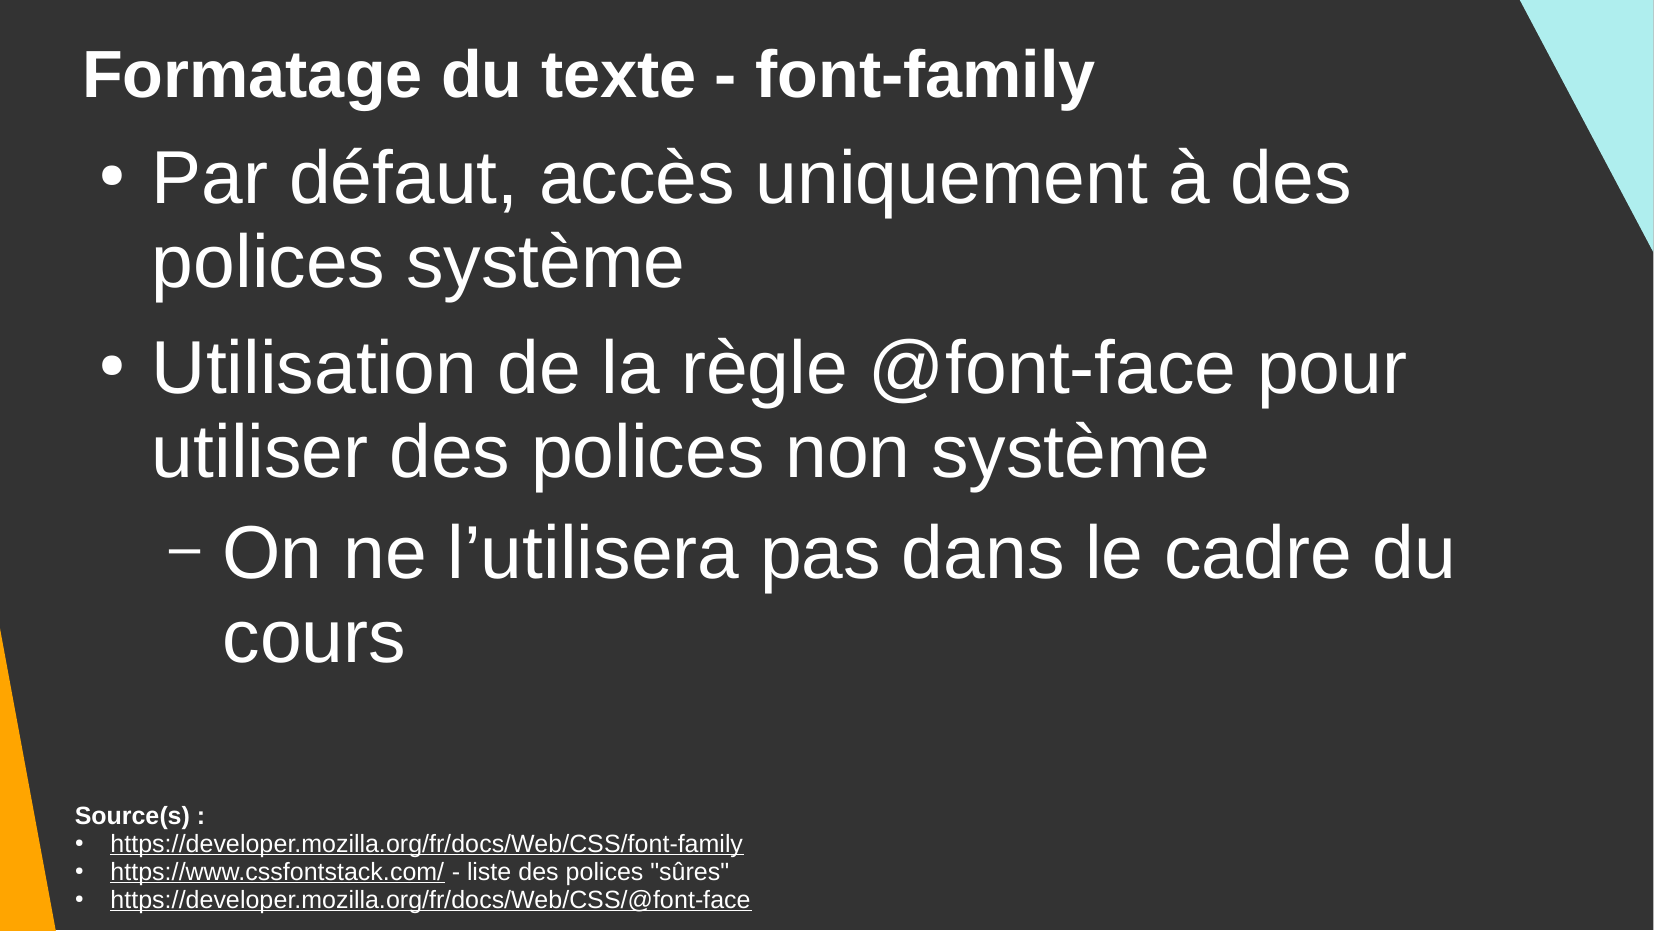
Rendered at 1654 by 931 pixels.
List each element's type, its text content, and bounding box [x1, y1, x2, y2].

title Formatage du texte - font-family [82, 37, 1571, 114]
text_box [1519, 0, 1654, 254]
text_box Source(s) : https://developer.mozilla.org/fr/docs/Web/CSS/font-family https://www.cssfontstack.com/ - liste des polices "sûres" https://developer.mozilla.org/fr/docs/Web/CSS/@font-face [60, 794, 1546, 931]
list Par défaut, accès uniquement à des polices système Utilisation de la règle @font-face pour utiliser des polices non système On ne l’utilisera pas dans le cadre du cours [80, 135, 1605, 753]
text_box [0, 628, 56, 931]
